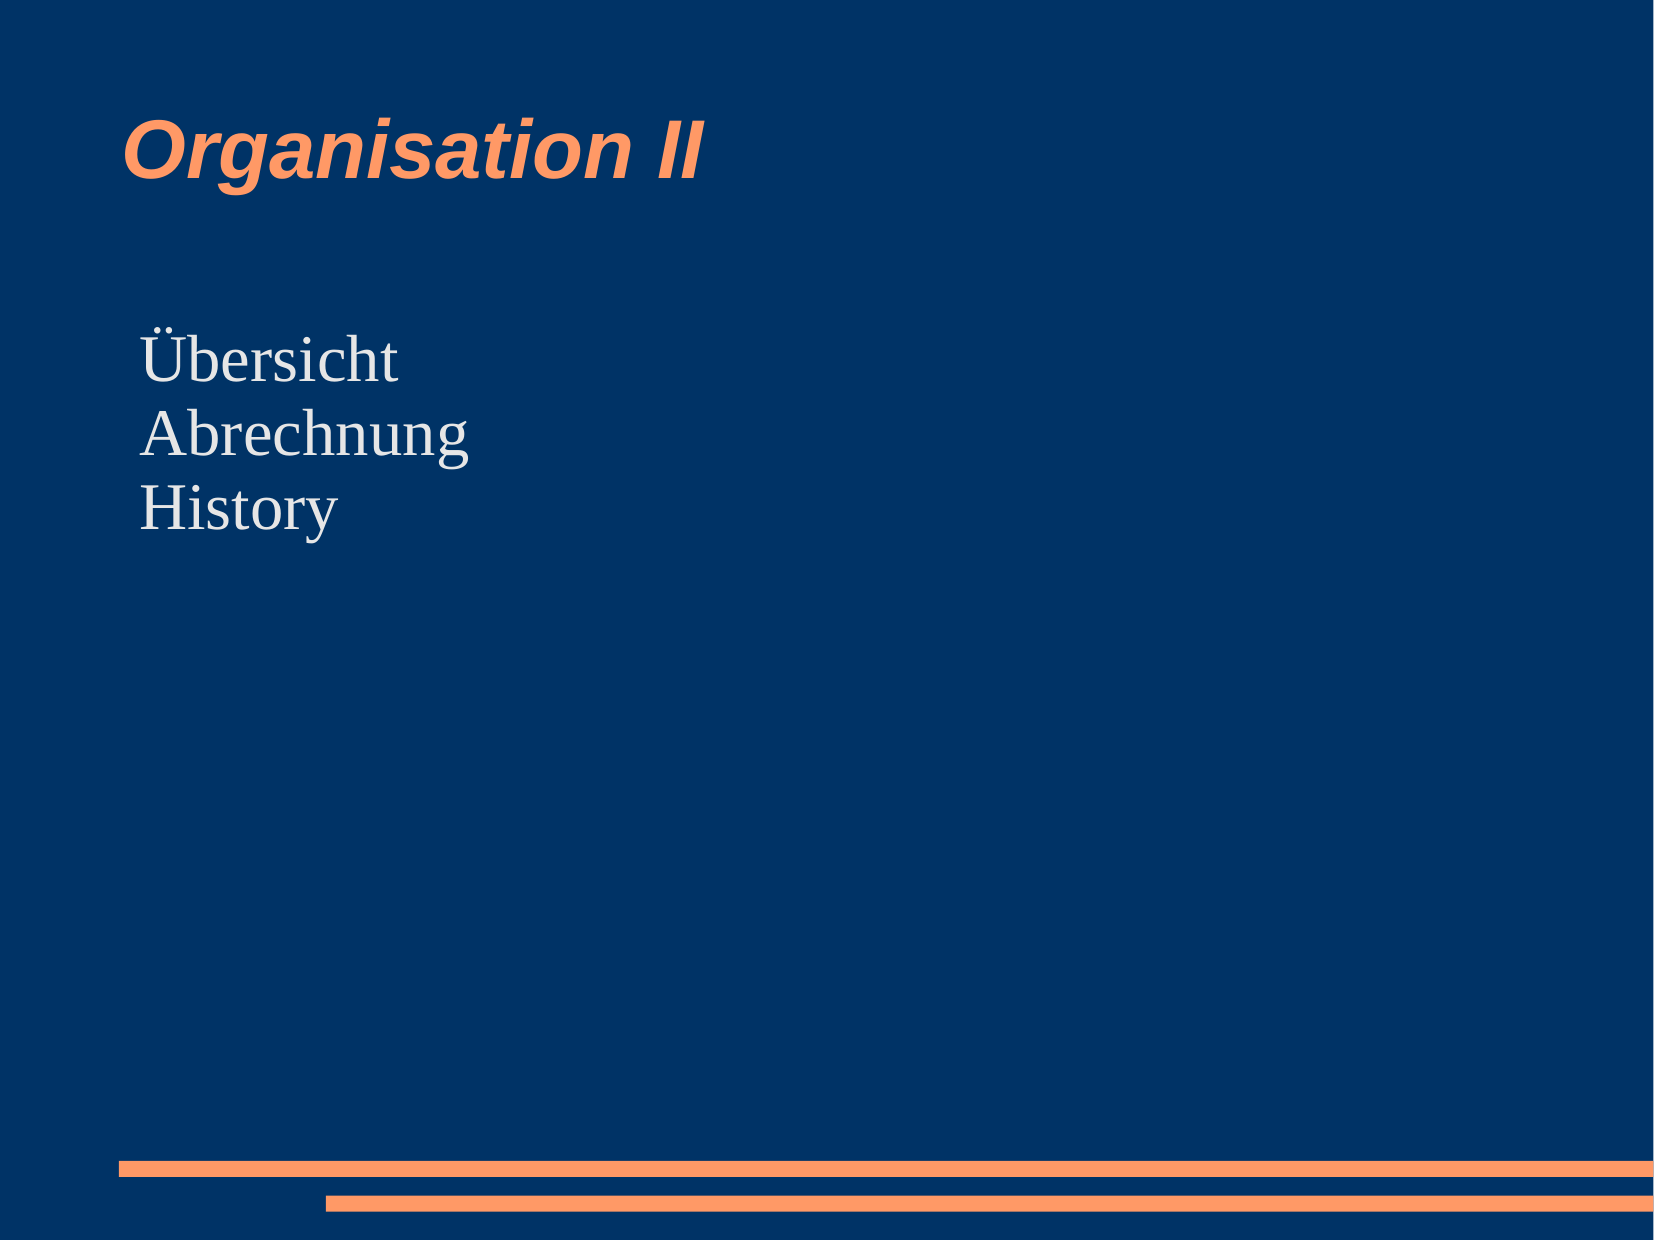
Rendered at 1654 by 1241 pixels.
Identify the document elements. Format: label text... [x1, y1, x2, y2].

title Organisation II [121, 46, 1534, 254]
list Übersicht Abrechnung History [121, 322, 1561, 1133]
